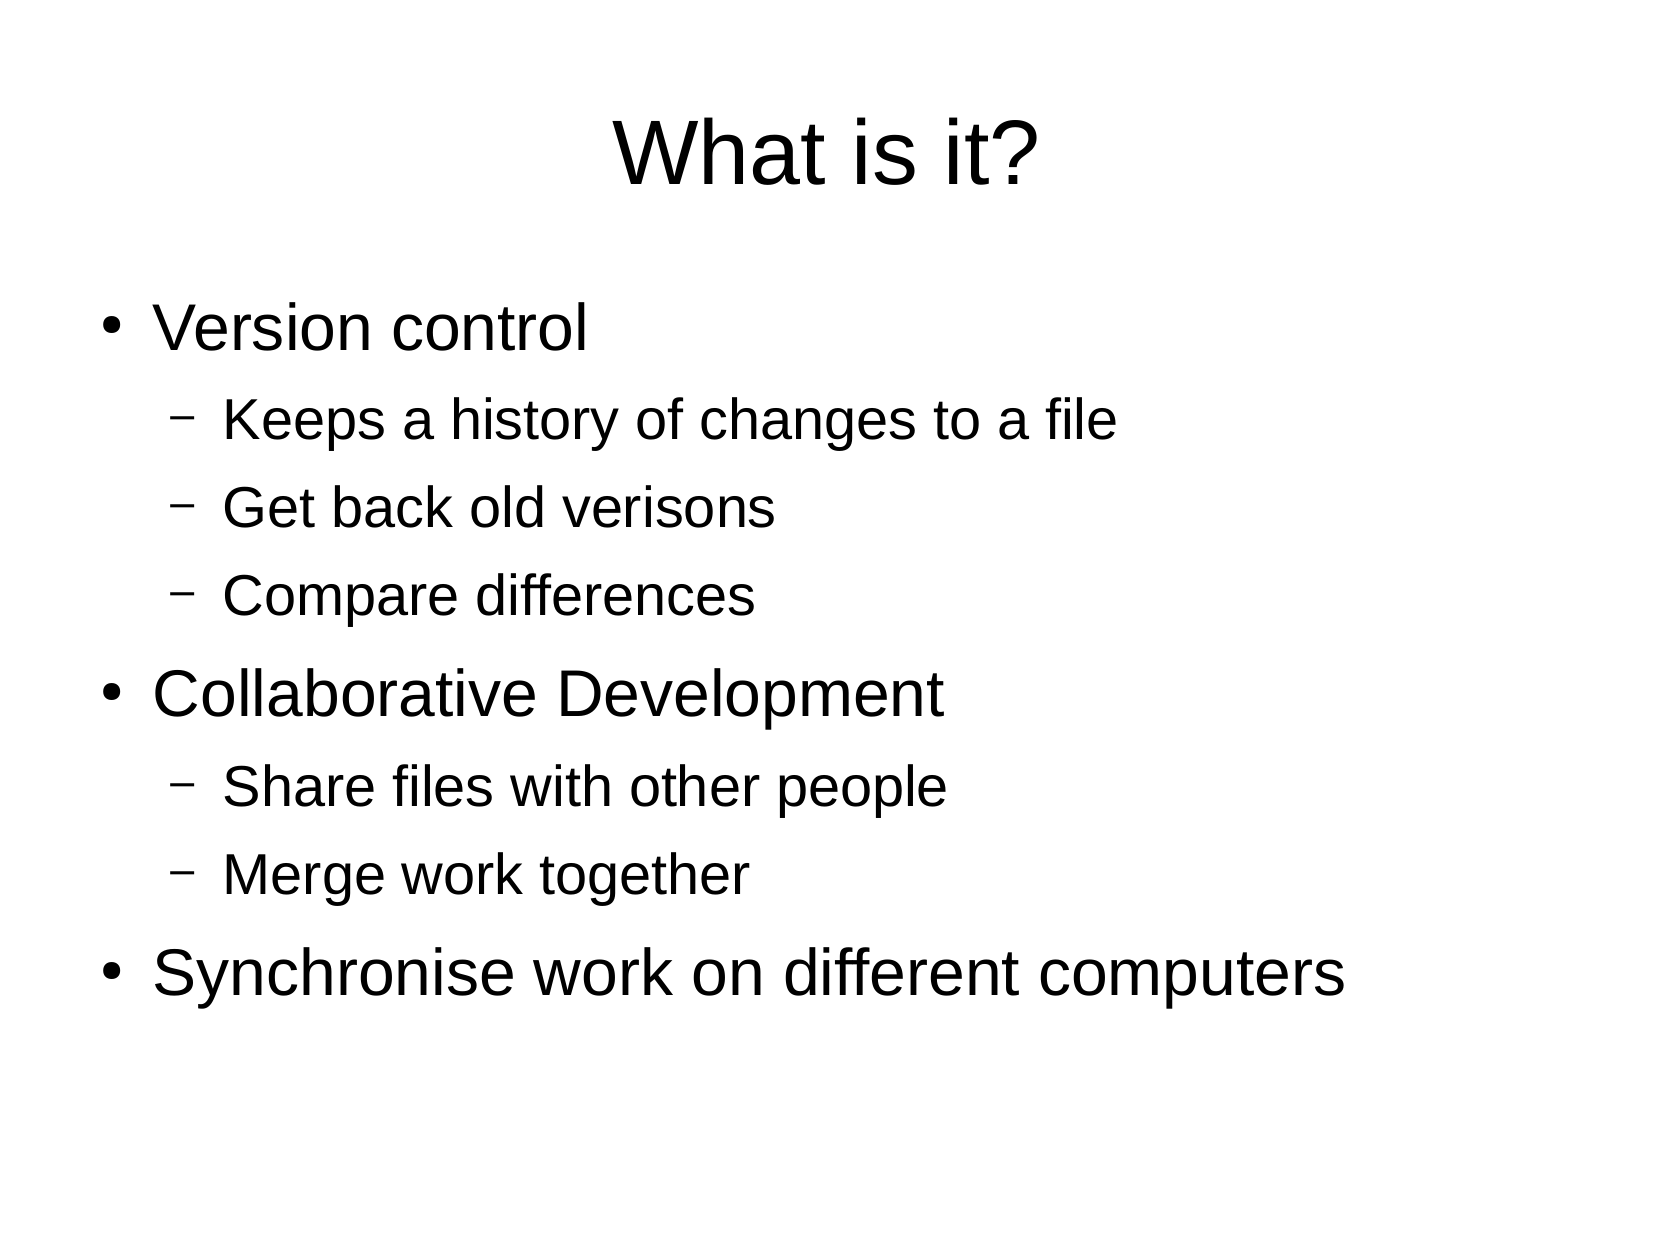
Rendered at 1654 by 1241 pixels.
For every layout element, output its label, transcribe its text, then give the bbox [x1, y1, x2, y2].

title What is it? [82, 49, 1571, 257]
list Version control Keeps a history of changes to a file Get back old verisons Compare differences Collaborative Development Share files with other people Merge work together Synchronise work on different computers [82, 290, 1571, 1010]
